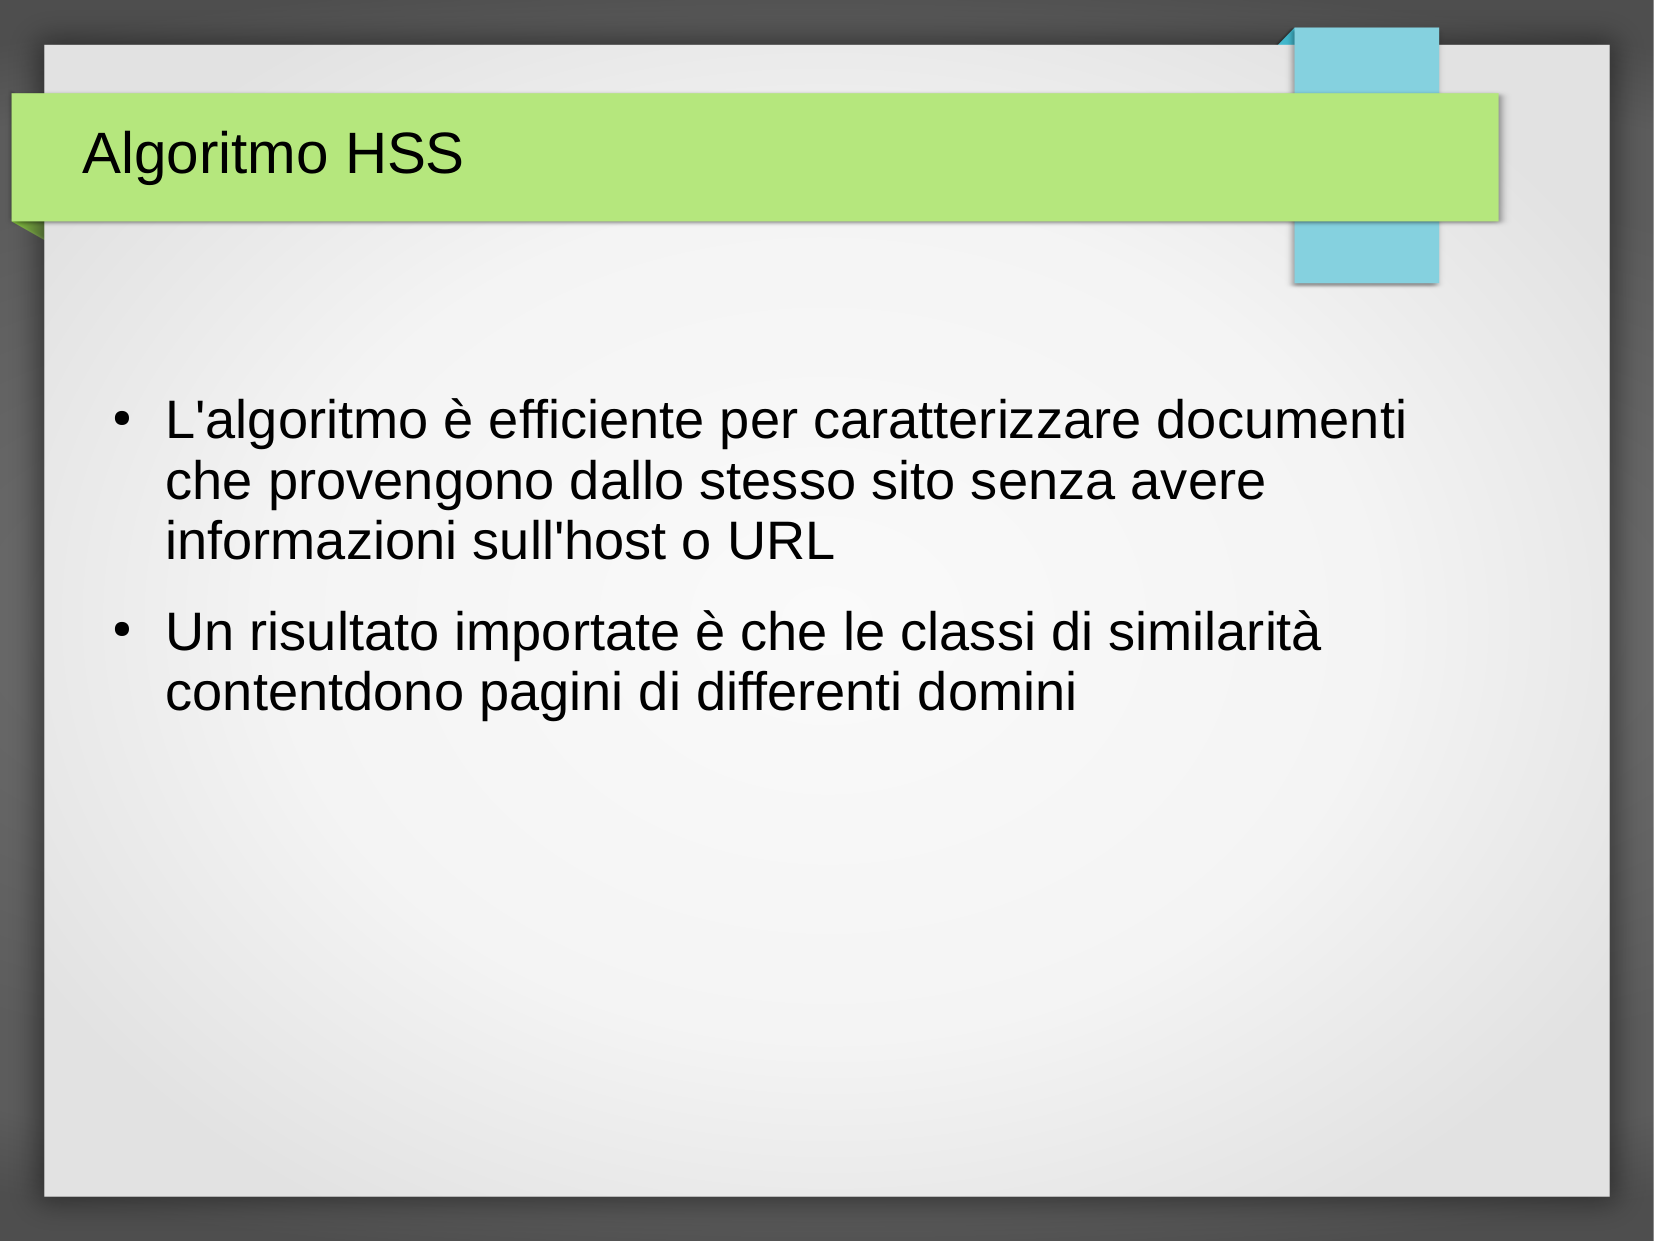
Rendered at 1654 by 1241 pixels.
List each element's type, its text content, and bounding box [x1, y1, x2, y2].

title Algoritmo HSS [82, 94, 1477, 213]
picture [0, 0, 1654, 1241]
list L'algoritmo è efficiente per caratterizzare documenti che provengono dallo stesso sito senza avere informazioni sull'host o URL Un risultato importate è che le classi di similarità contentdono pagini di differenti domini [94, 389, 1501, 1075]
